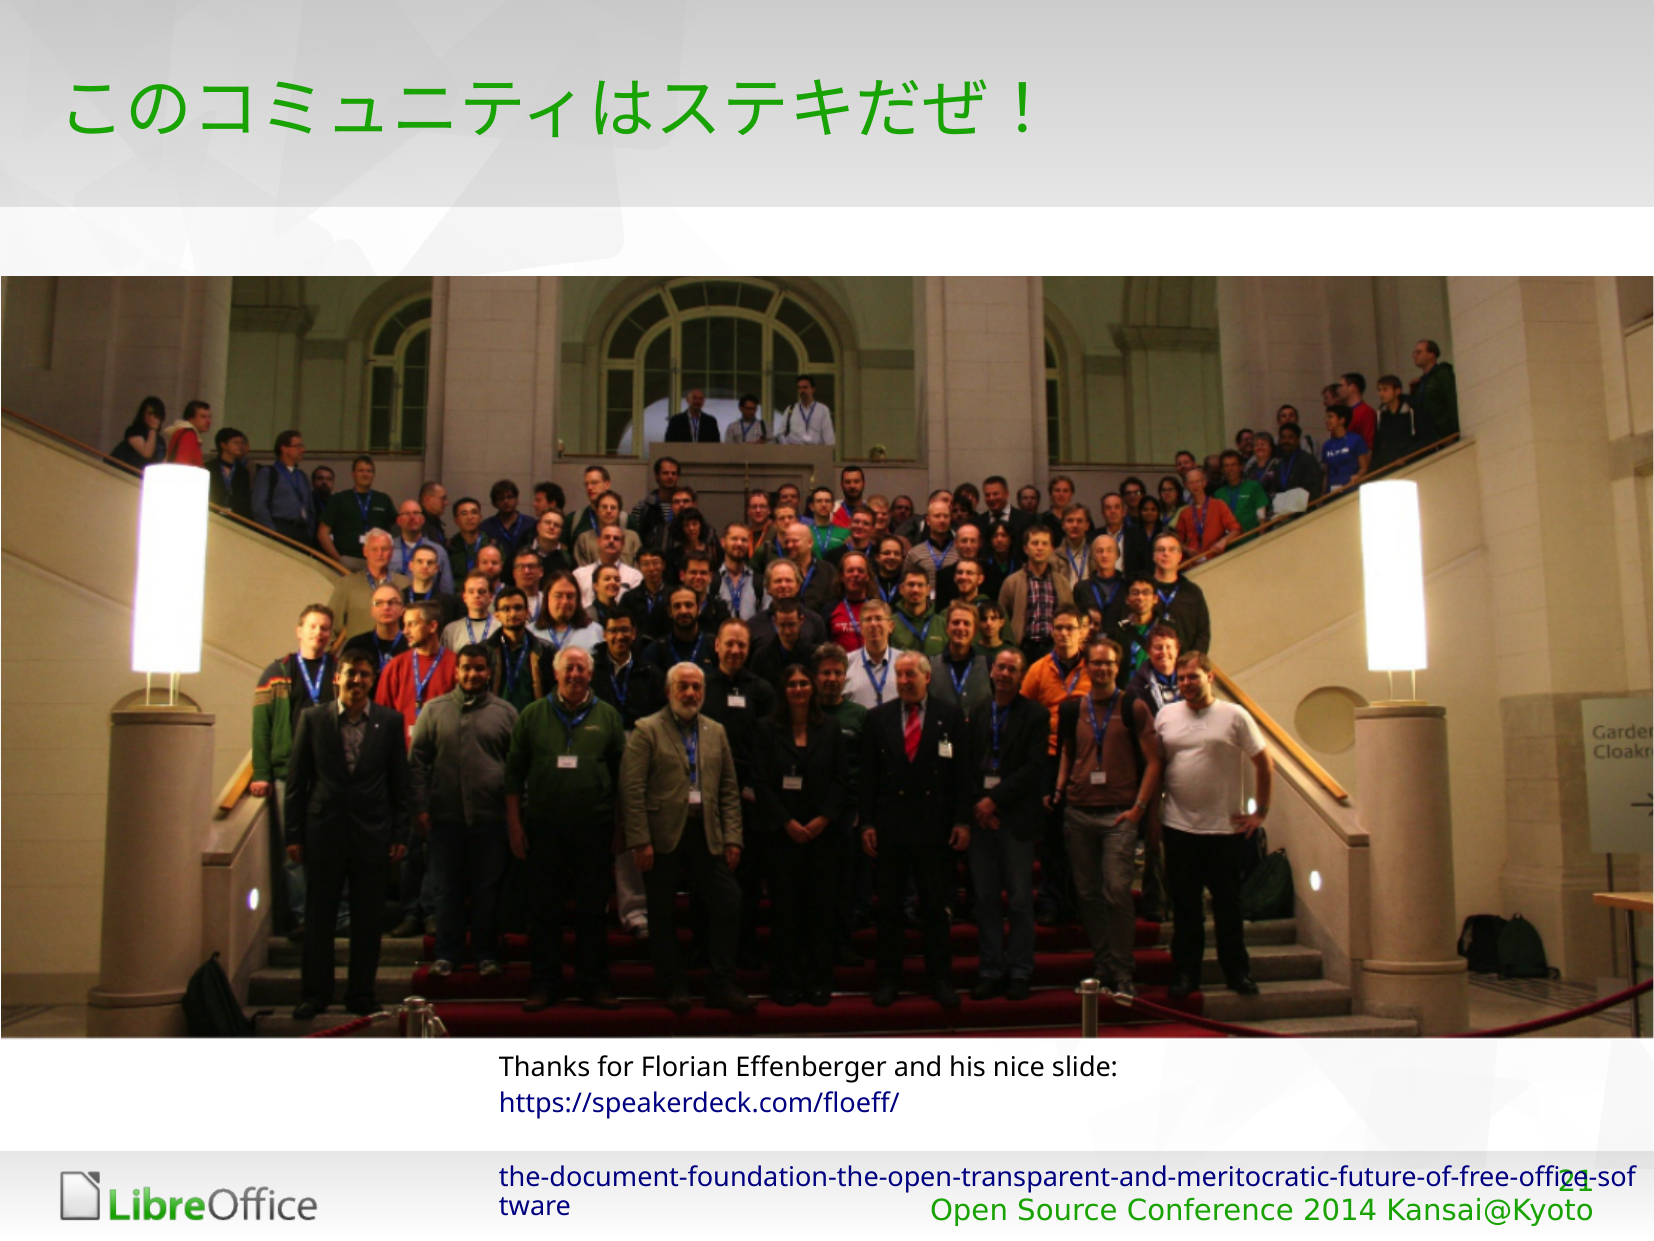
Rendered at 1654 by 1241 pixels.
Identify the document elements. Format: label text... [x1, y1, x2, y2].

picture [0, 0, 1654, 1169]
text_box Thanks for Florian Effenberger and his nice slide: https://speakerdeck.com/floeff/ the-document-foundation-the-open-transparent-and-meritocratic-future-of-free-office-software [484, 1040, 1652, 1158]
picture [41, 1152, 337, 1240]
title このコミュニティはステキだぜ！ [59, 29, 1595, 178]
